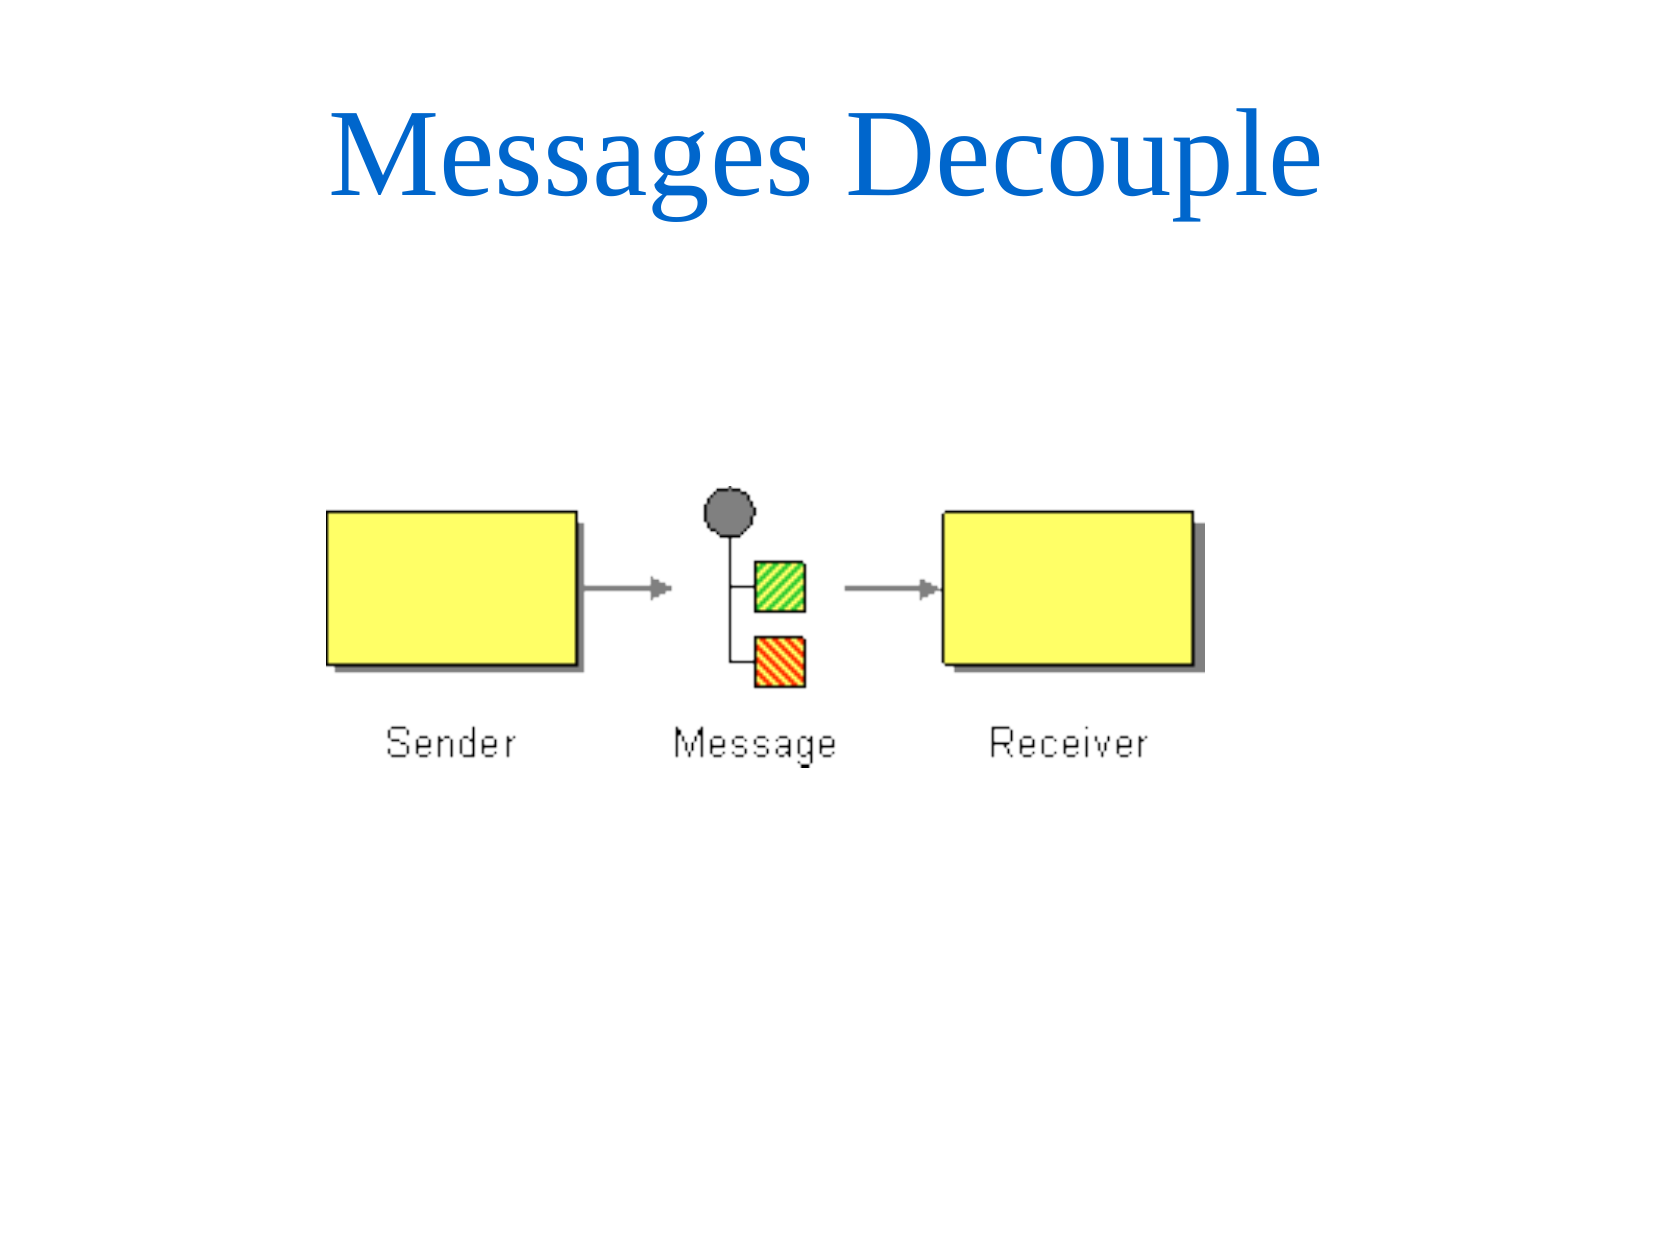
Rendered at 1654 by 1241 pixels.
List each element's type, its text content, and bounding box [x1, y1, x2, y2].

picture [326, 486, 1205, 768]
title Messages Decouple [82, 49, 1571, 257]
